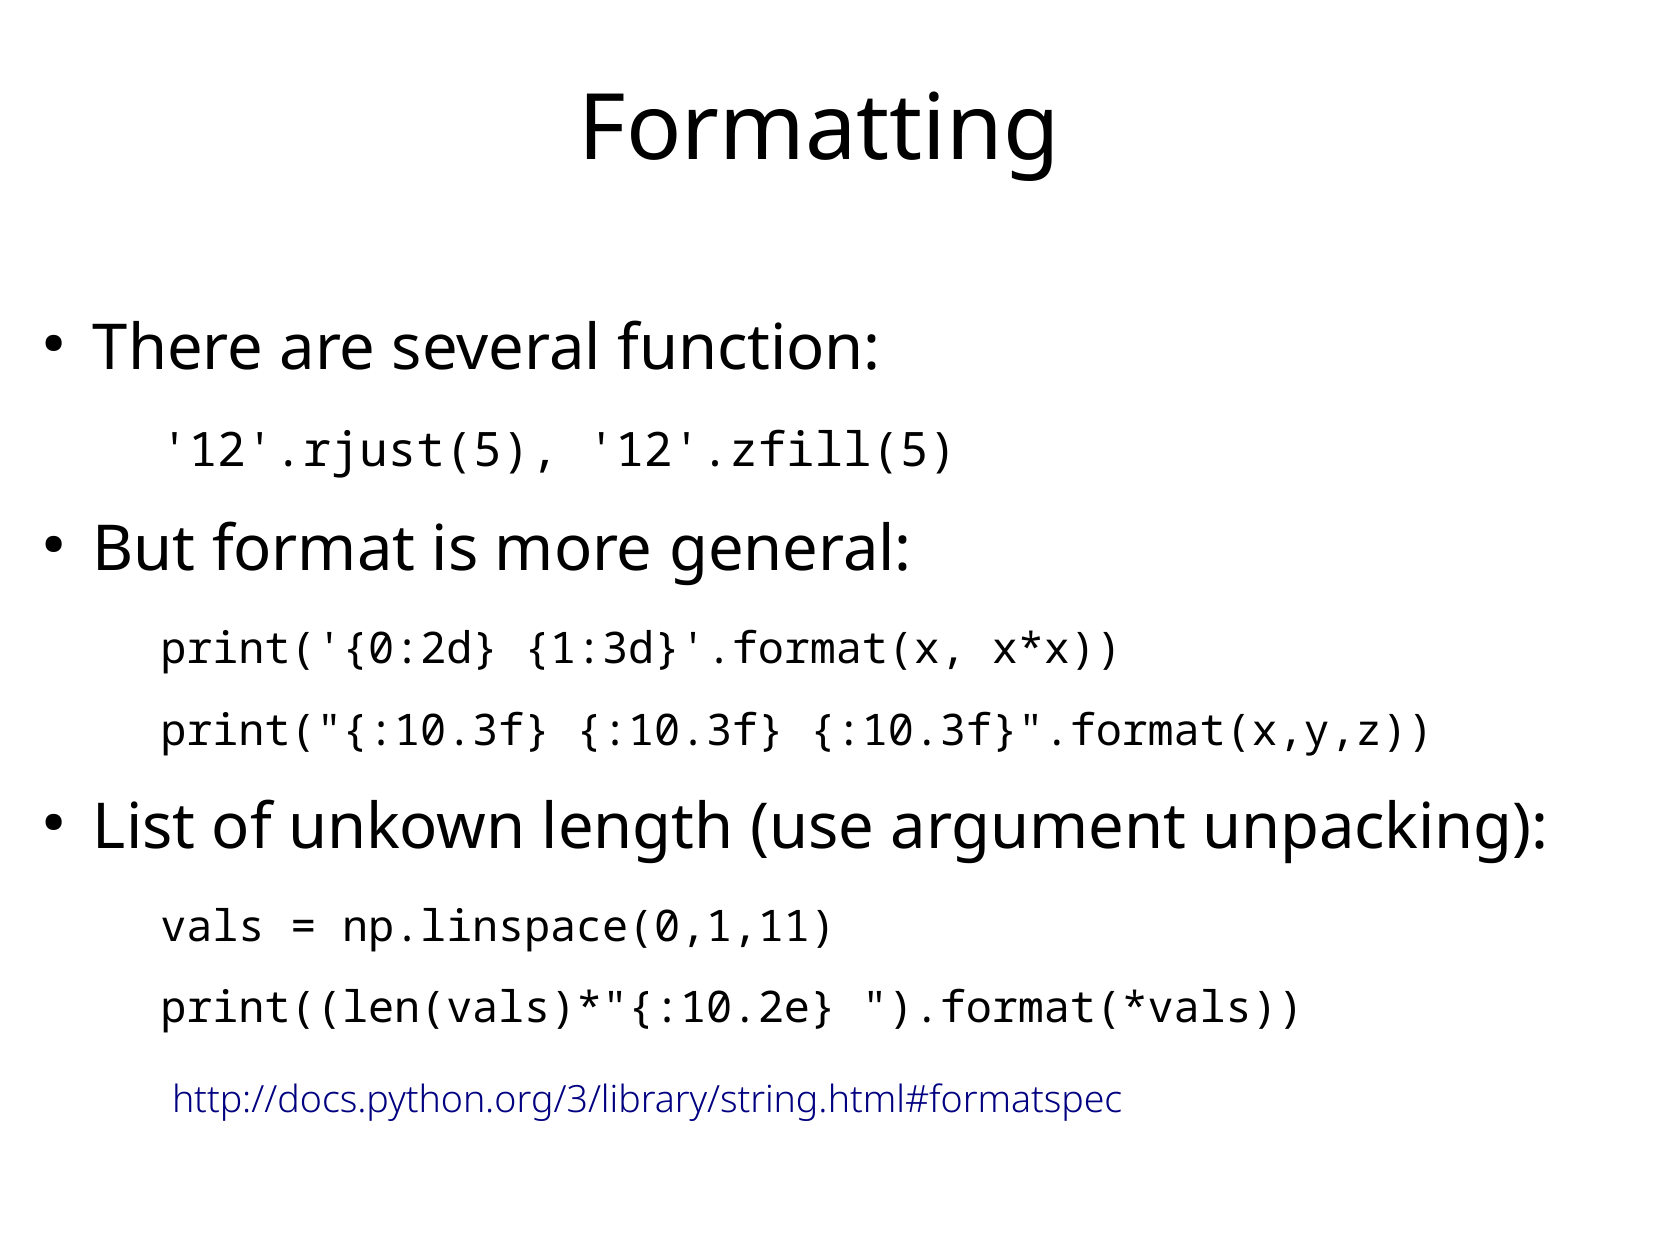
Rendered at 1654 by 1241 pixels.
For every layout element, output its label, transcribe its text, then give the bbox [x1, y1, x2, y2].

text_box http://docs.python.org/3/library/string.html#formatspec [157, 1065, 1366, 1170]
title Formatting [105, 0, 1534, 248]
list There are several function: '12'.rjust(5), '12'.zfill(5) But format is more general: print('{0:2d} {1:3d}'.format(x, x*x)) print("{:10.3f} {:10.3f} {:10.3f}".format(x,y,z)) List of unkown length (use argument unpacking): vals = np.linspace(0,1,11) print((len(vals)*"{:10.2e} ").format(*vals)) [25, 302, 1561, 1106]
